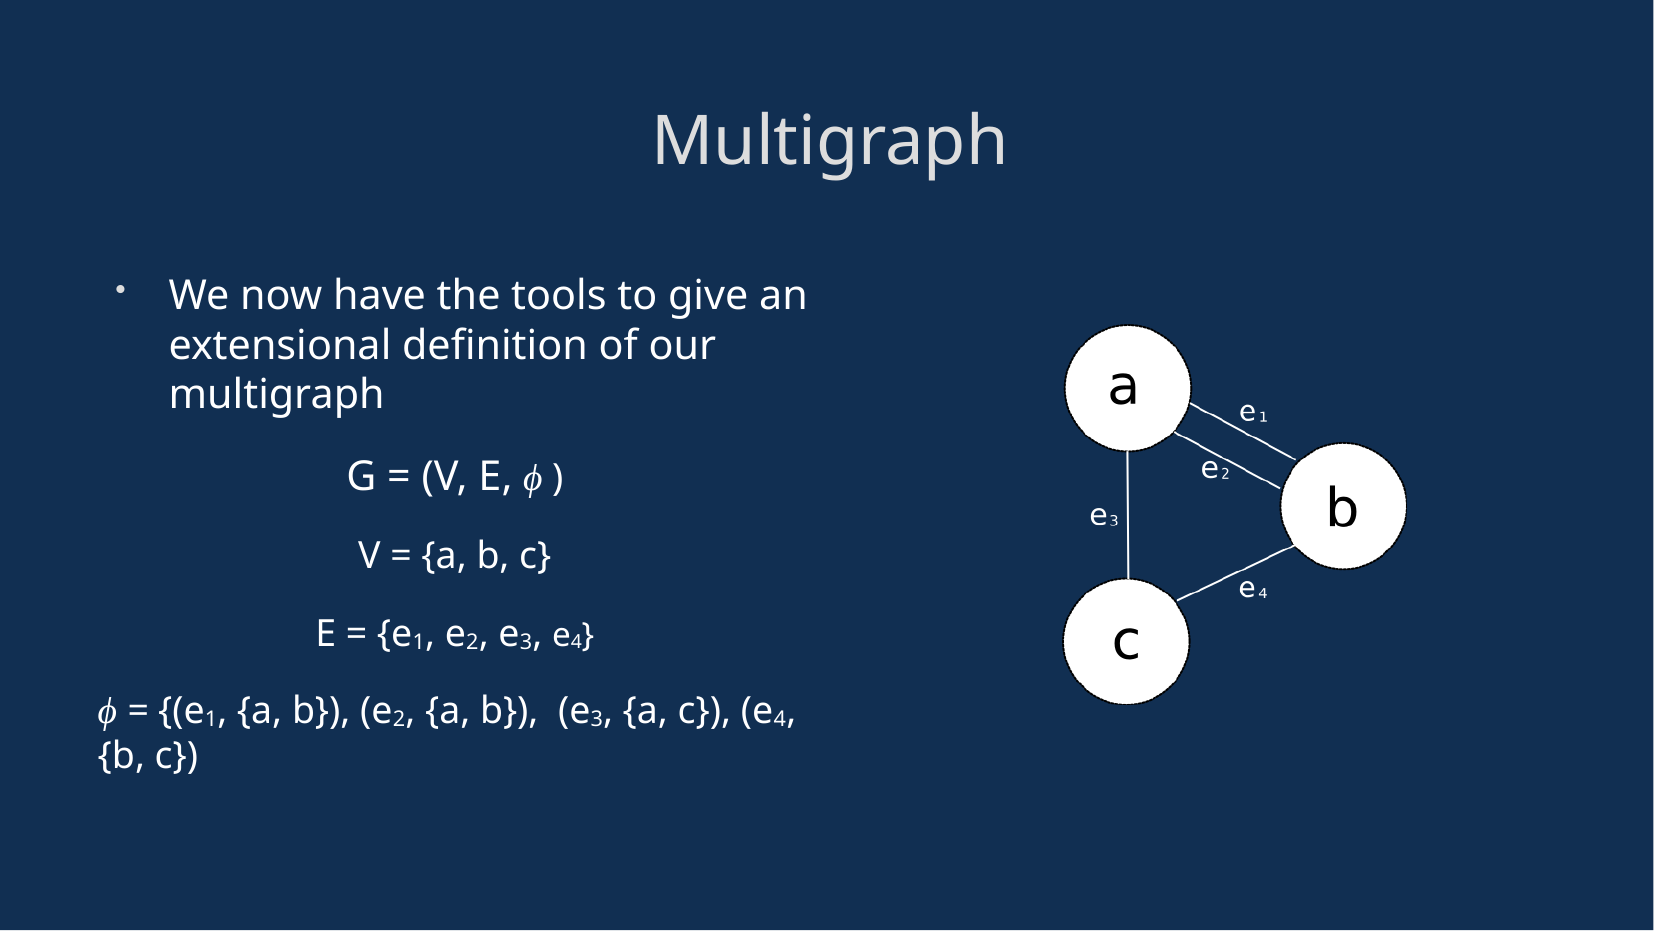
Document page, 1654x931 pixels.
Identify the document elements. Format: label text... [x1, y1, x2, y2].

picture [1062, 324, 1407, 705]
title Multigraph [97, 56, 1563, 220]
list We now have the tools to give an extensional definition of our multigraph G = (V, E, ϕ ) V = {a, b, c} E = {e1, e2, e3, e4} ϕ = {(e1, {a, b}), (e2, {a, b}), (e3, {a, c}), (e4, {b, c}) [97, 268, 813, 806]
